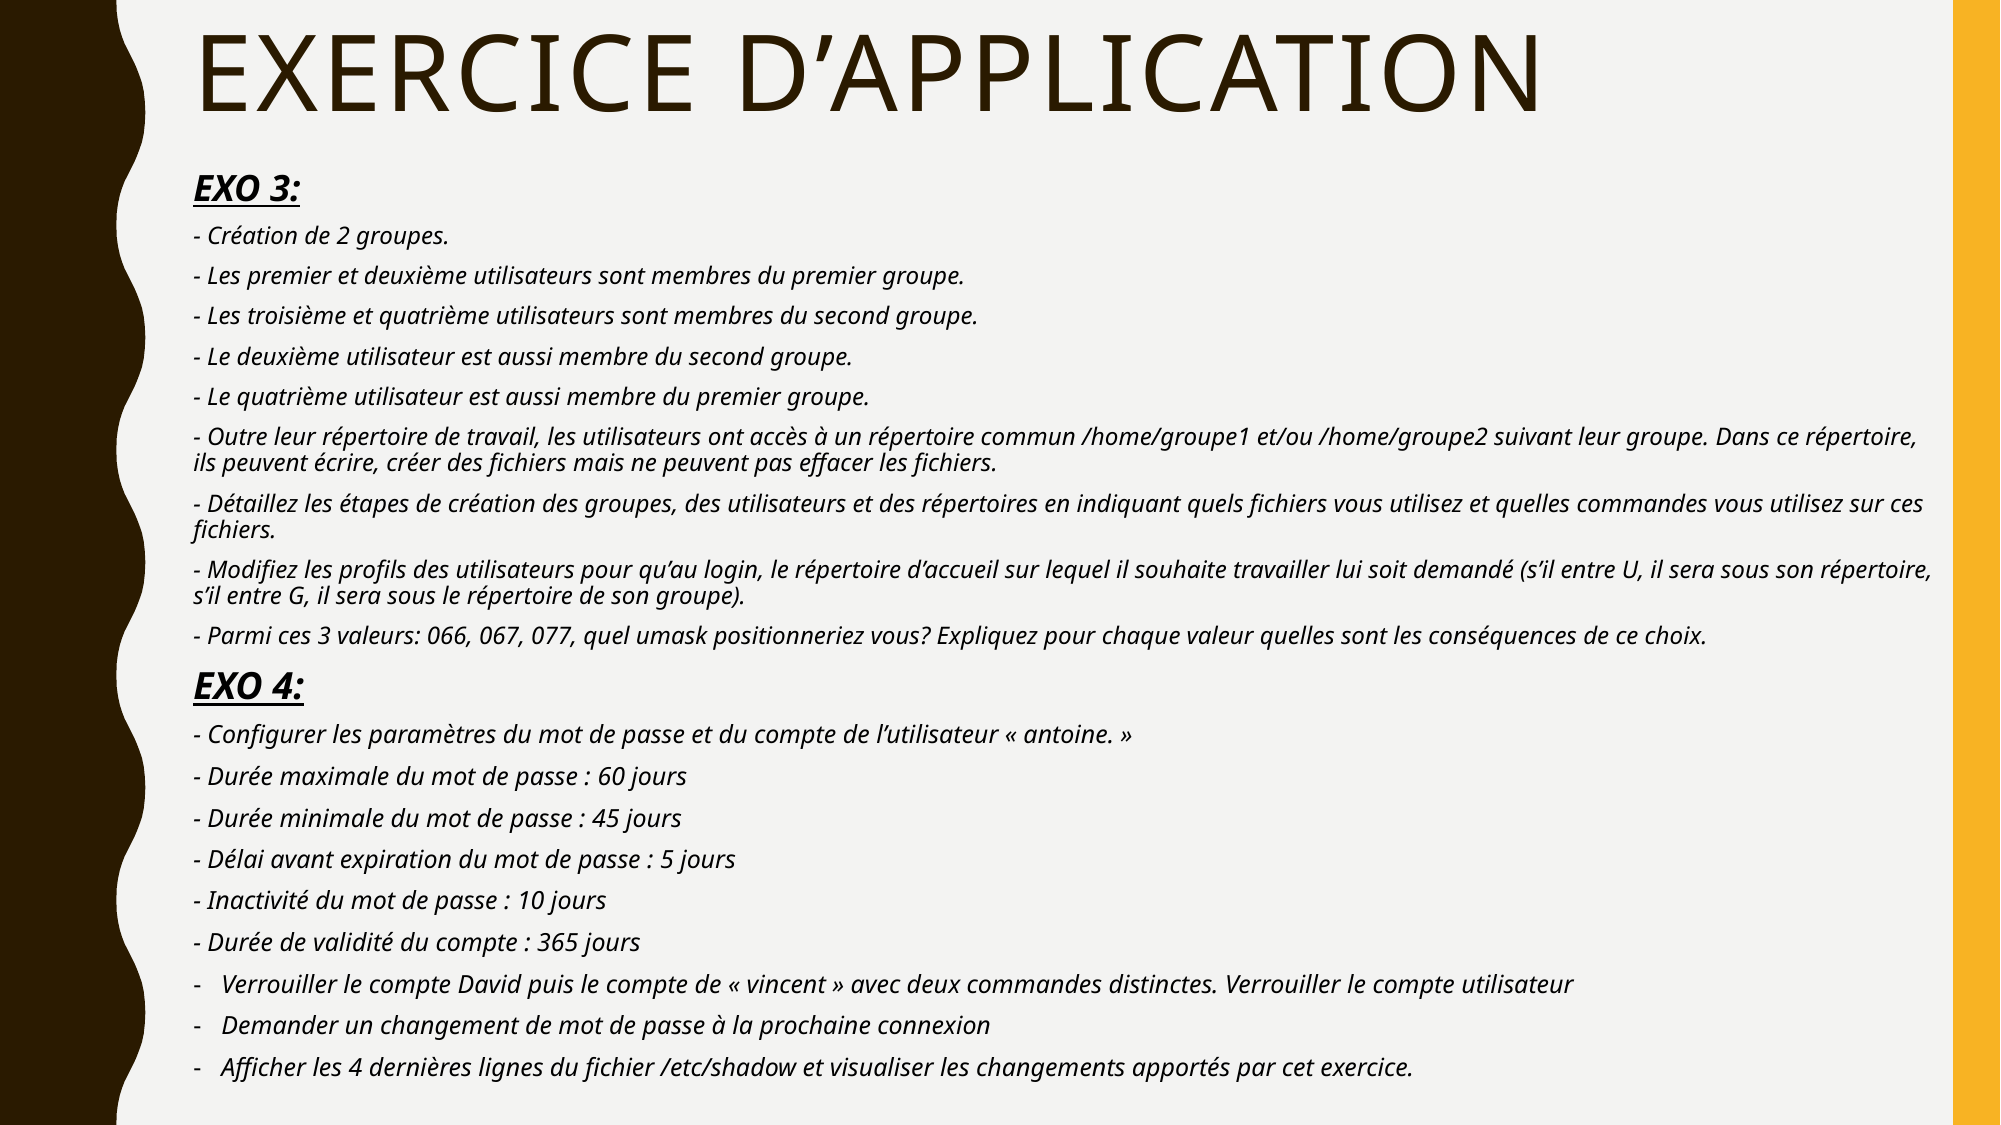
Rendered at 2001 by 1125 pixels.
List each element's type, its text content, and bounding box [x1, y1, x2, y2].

text_box EXO 4: - Configurer les paramètres du mot de passe et du compte de l’utilisateur « antoine. » - Durée maximale du mot de passe : 60 jours - Durée minimale du mot de passe : 45 jours - Délai avant expiration du mot de passe : 5 jours - Inactivité du mot de passe : 10 jours - Durée de validité du compte : 365 jours Verrouiller le compte David puis le compte de « vincent » avec deux commandes distinctes. Verrouiller le compte utilisateur Demander un changement de mot de passe à la prochaine connexion Afficher les 4 dernières lignes du fichier /etc/shadow et visualiser les changements apportés par cet exercice. [178, 660, 1938, 1098]
title EXERCICE D’APPLICATION [178, 11, 1848, 180]
list EXO 3: - Création de 2 groupes. - Les premier et deuxième utilisateurs sont membres du premier groupe. - Les troisième et quatrième utilisateurs sont membres du second groupe. - Le deuxième utilisateur est aussi membre du second groupe. - Le quatrième utilisateur est aussi membre du premier groupe. - Outre leur répertoire de travail, les utilisateurs ont accès à un répertoire commun /home/groupe1 et/ou /home/groupe2 suivant leur groupe. Dans ce répertoire, ils peuvent écrire, créer des fichiers mais ne peuvent pas effacer les fichiers. - Détaillez les étapes de création des groupes, des utilisateurs et des répertoires en indiquant quels fichiers vous utilisez et quelles commandes vous utilisez sur ces fichiers. - Modifiez les profils des utilisateurs pour qu’au login, le répertoire d’accueil sur lequel il souhaite travailler lui soit demandé (s’il entre U, il sera sous son répertoire, s’il entre G, il sera sous le répertoire de son groupe). - Parmi ces 3 valeurs: 066, 067, 077, quel umask positionneriez vous? Expliquez pour chaque valeur quelles sont les conséquences de ce choix. [178, 162, 1956, 661]
